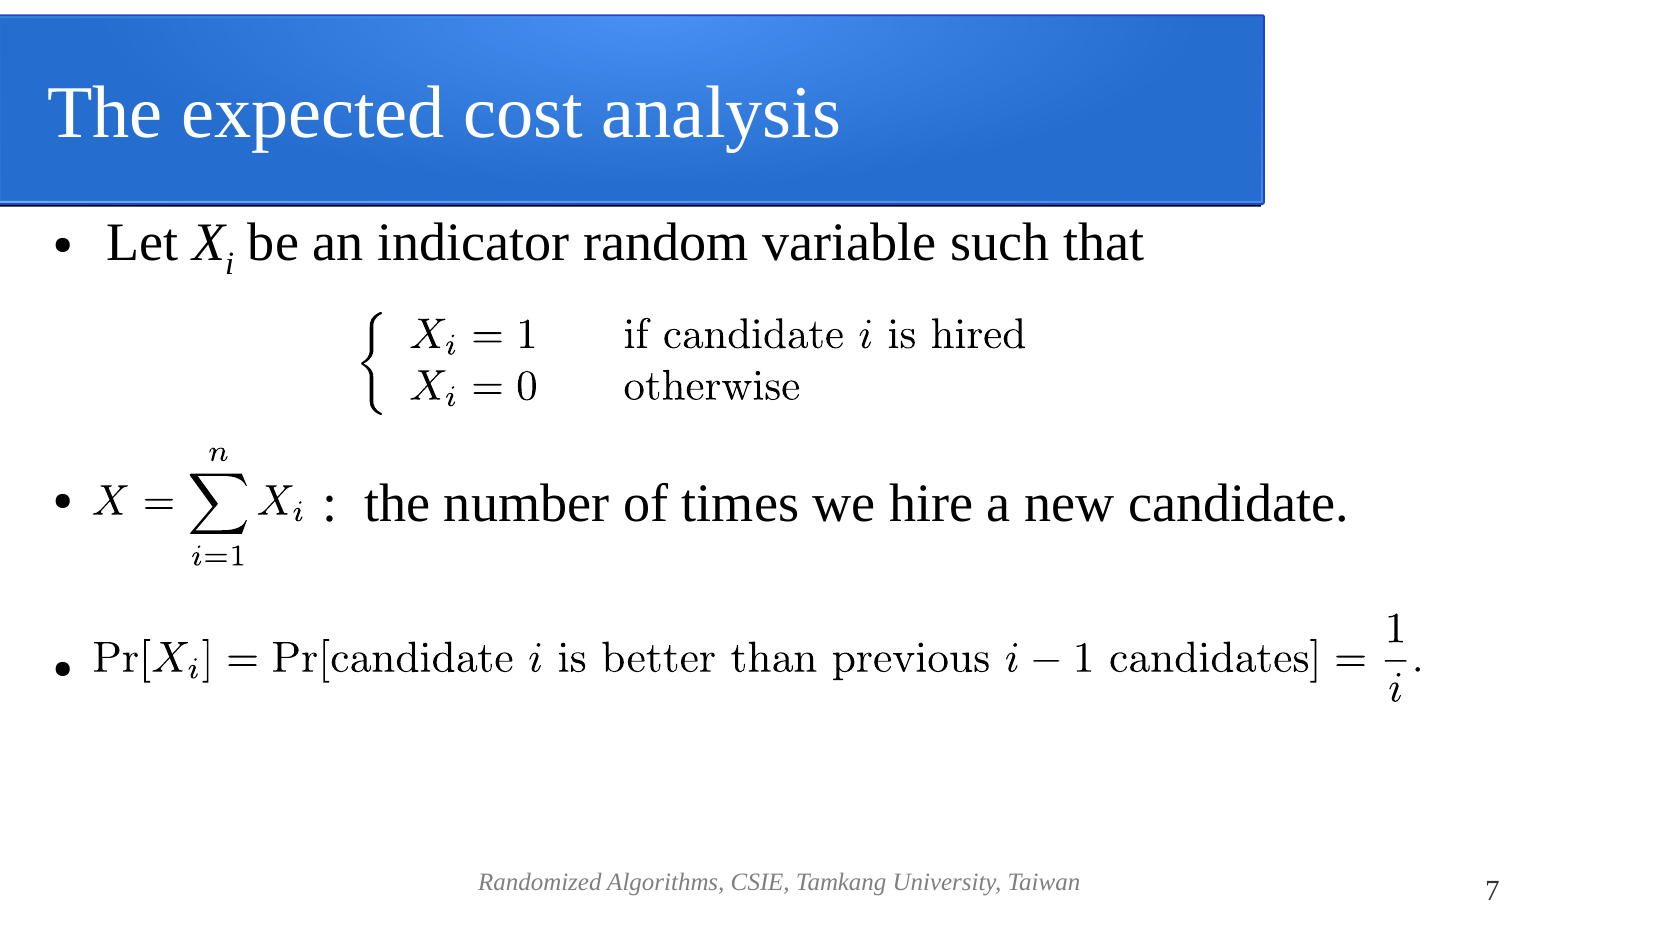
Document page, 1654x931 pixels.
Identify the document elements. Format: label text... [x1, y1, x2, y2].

picture [353, 310, 1027, 417]
title The expected cost analysis [47, 35, 1199, 189]
picture [91, 447, 303, 566]
list Let Xi be an indicator random variable such that : the number of times we hire a new candidate. [35, 212, 1524, 764]
picture [92, 613, 1421, 702]
